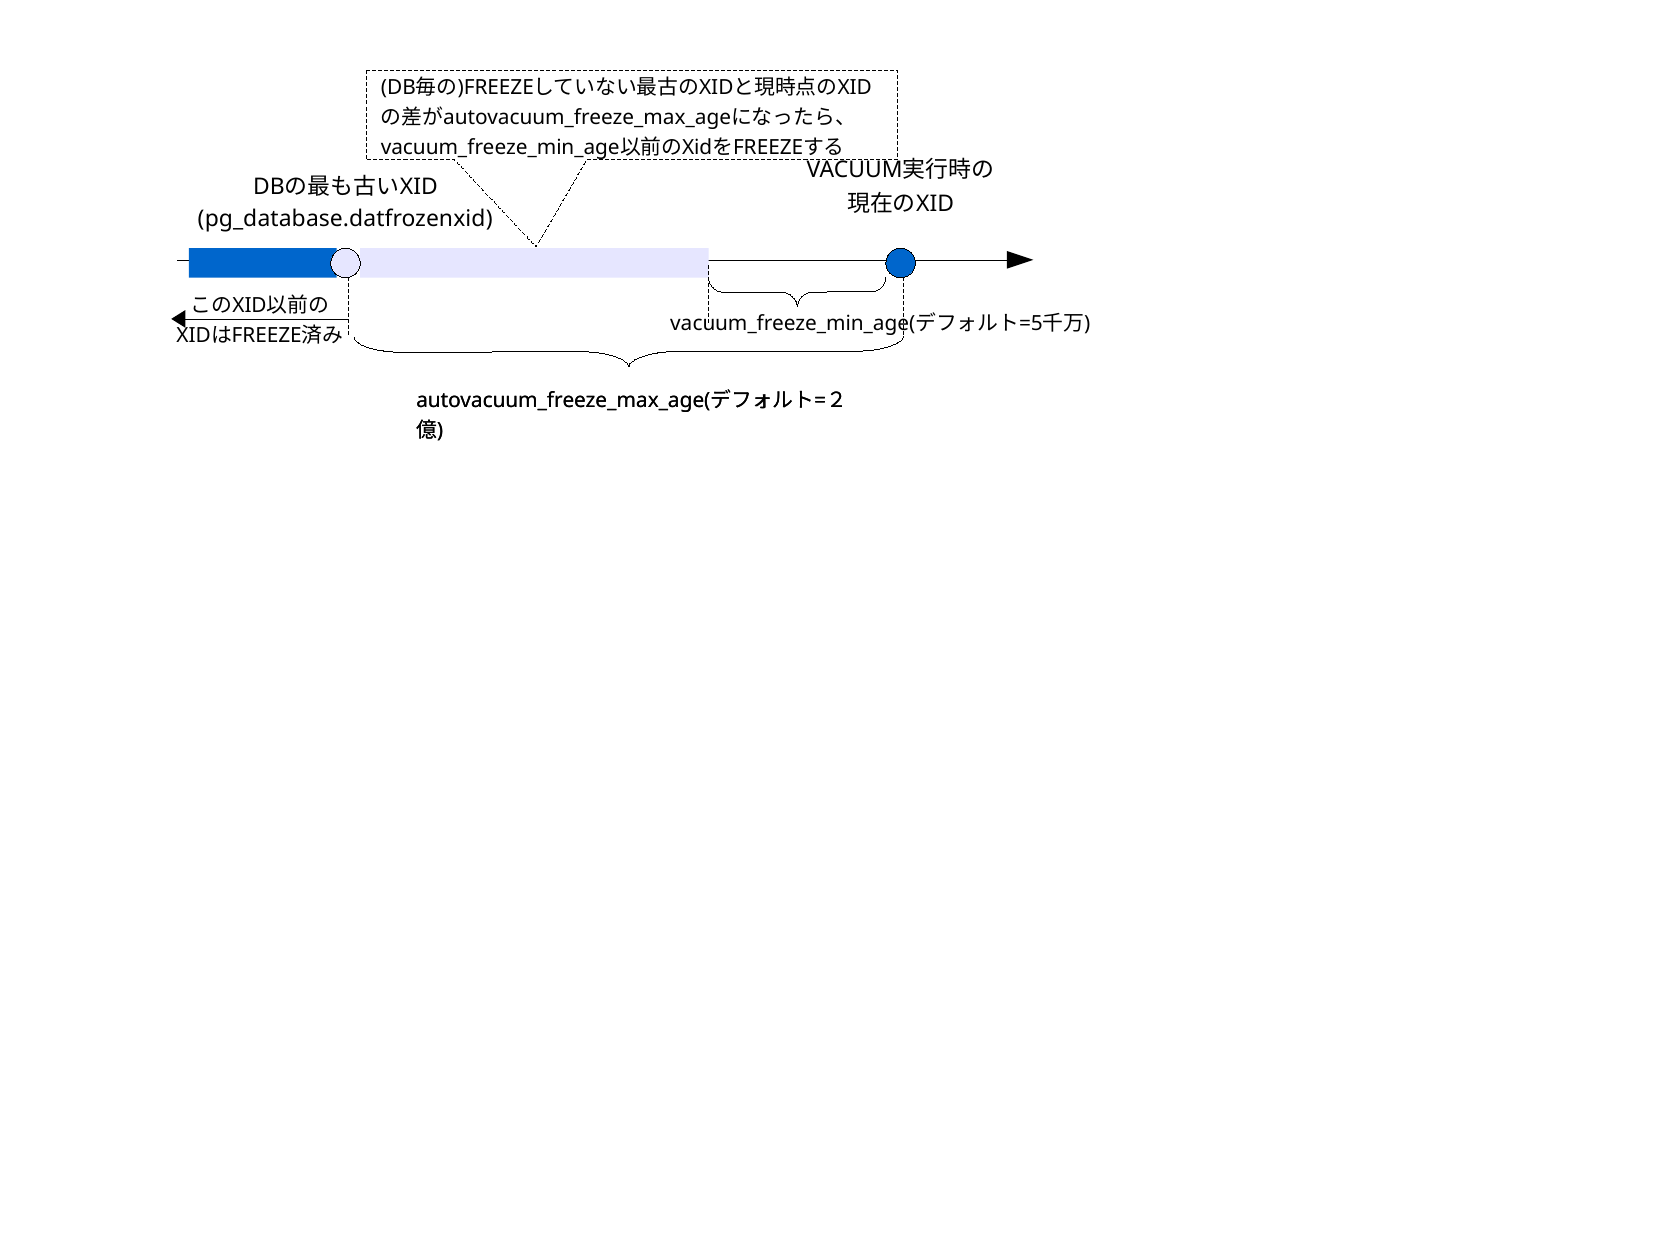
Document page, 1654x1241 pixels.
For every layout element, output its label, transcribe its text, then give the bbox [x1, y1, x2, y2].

text_box vacuum_freeze_min_age(デフォルト=5千万) [655, 298, 1118, 339]
text_box [188, 248, 337, 278]
text_box autovacuum_freeze_max_age(デフォルト=２億) [401, 375, 864, 416]
text_box [360, 248, 709, 278]
text_box VACUUM実行時の 現在のXID [885, 248, 916, 278]
text_box (DB毎の)FREEZEしていない最古のXIDと現時点のXID の差がautovacuum_freeze_max_ageになったら、 vacuum_freeze_min_age以前のXidをFREEZEする [366, 70, 898, 247]
text_box DBの最も古いXID (pg_database.datfrozenxid) [330, 248, 361, 278]
